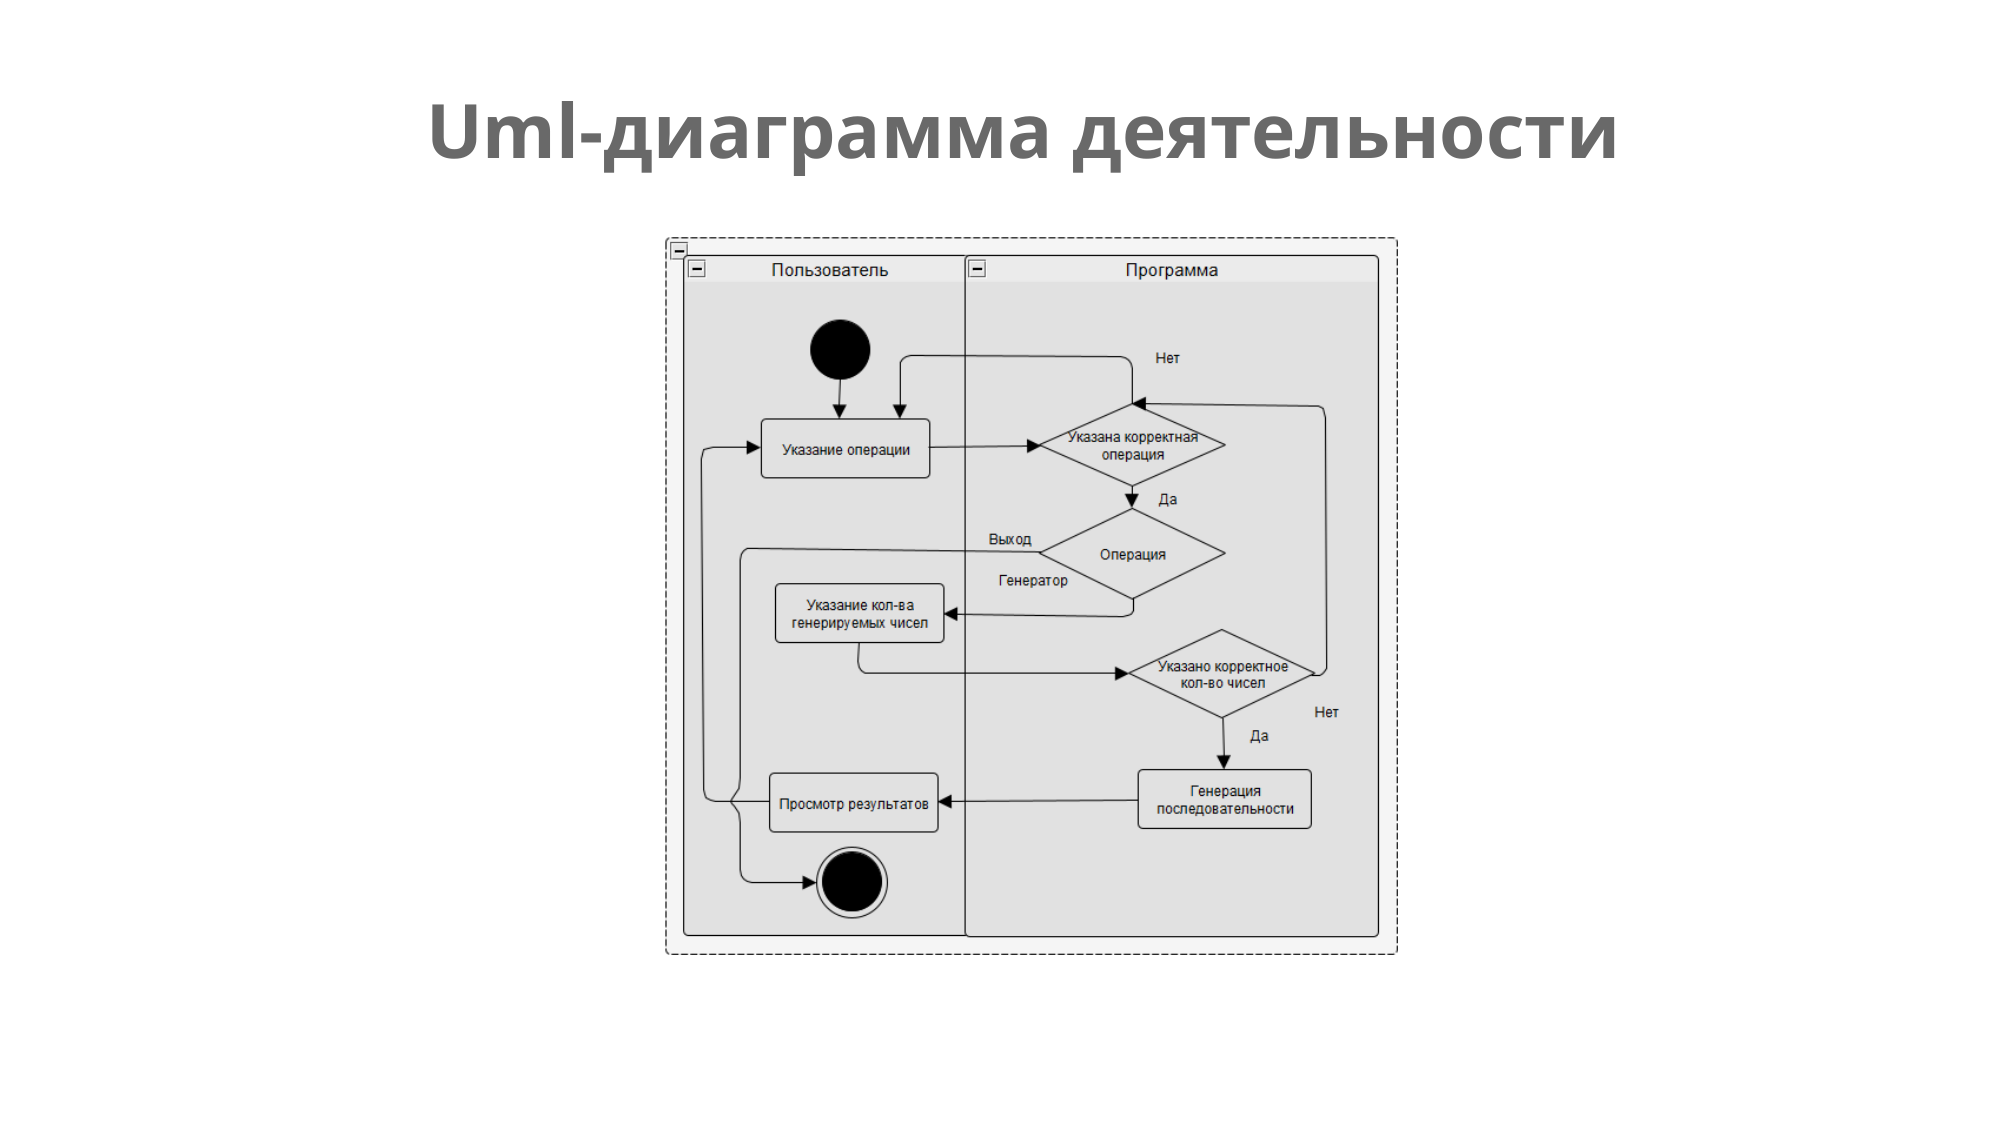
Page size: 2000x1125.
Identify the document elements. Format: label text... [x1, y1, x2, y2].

picture [649, 222, 1418, 976]
title Uml-диаграмма деятельности [236, 59, 1812, 185]
